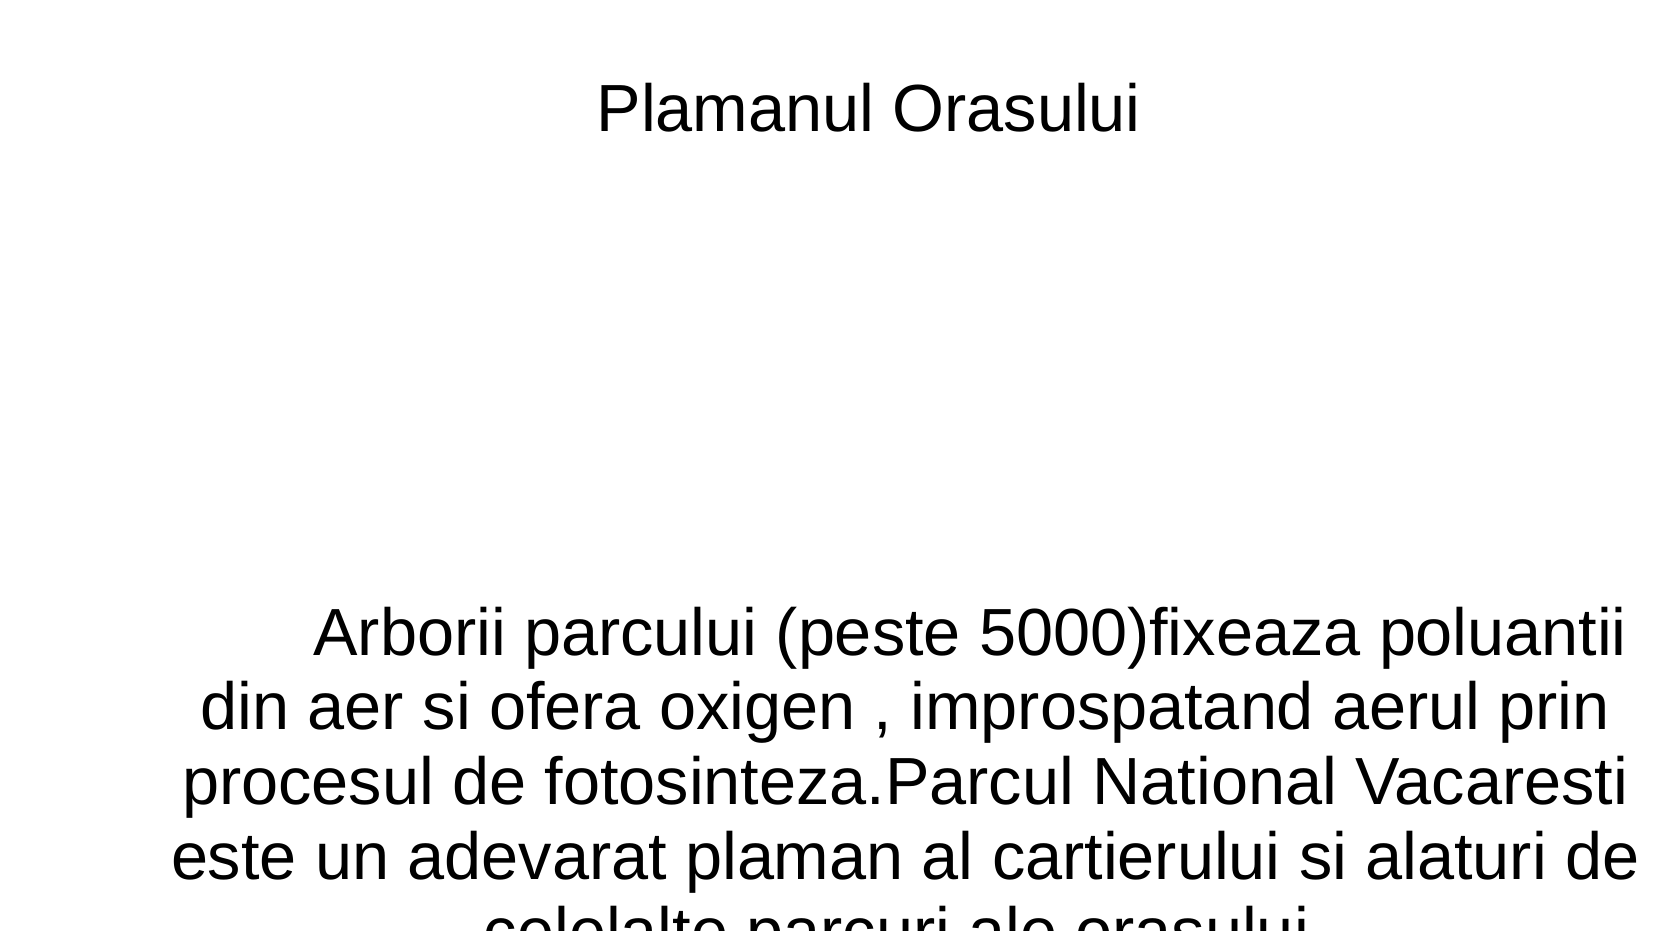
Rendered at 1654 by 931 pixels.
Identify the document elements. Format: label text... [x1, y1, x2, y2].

subtitle Plamanul Orasului Arborii parcului (peste 5000)fixeaza poluantii din aer si ofera oxigen , improspatand aerul prin procesul de fotosinteza.Parcul National Vacaresti este un adevarat plaman al cartierului si alaturi de celelalte parcuri ale orasului [161, 71, 1650, 931]
